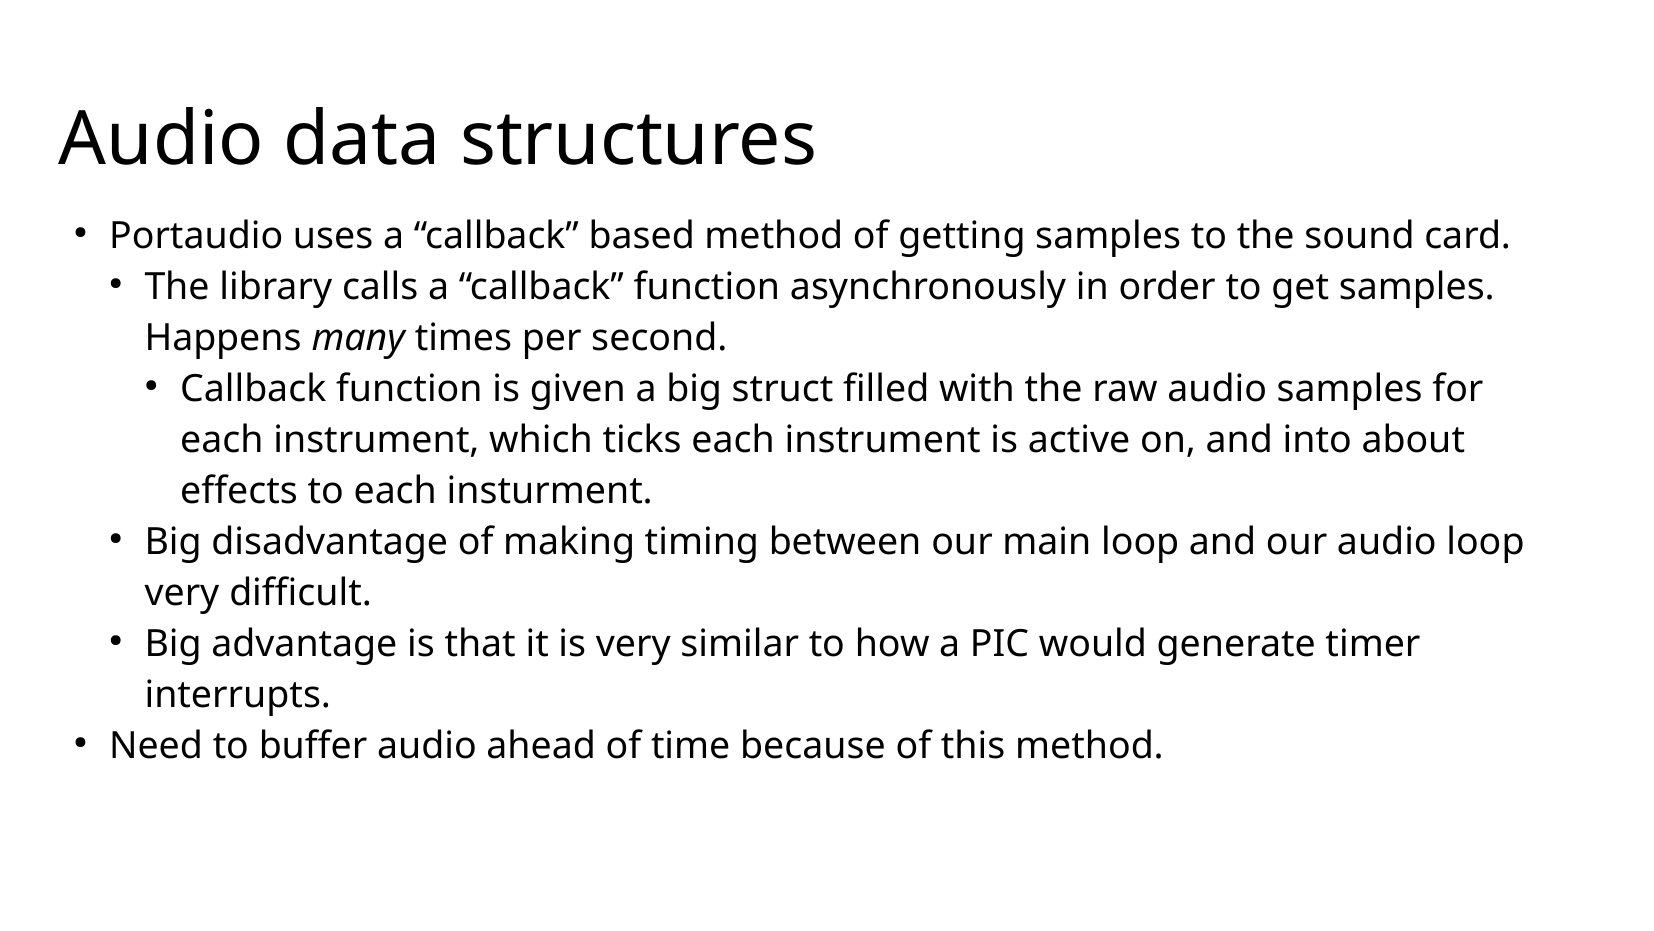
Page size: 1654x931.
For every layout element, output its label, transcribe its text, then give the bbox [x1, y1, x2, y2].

text_box Portaudio uses a “callback” based method of getting samples to the sound card. The library calls a “callback” function asynchronously in order to get samples. Happens many times per second. Callback function is given a big struct filled with the raw audio samples for each instrument, which ticks each instrument is active on, and into about effects to each insturment. Big disadvantage of making timing between our main loop and our audio loop very difficult. Big advantage is that it is very similar to how a PIC would generate timer interrupts. Need to buffer audio ahead of time because of this method. [59, 200, 1559, 766]
title Audio data structures [59, 57, 1548, 200]
